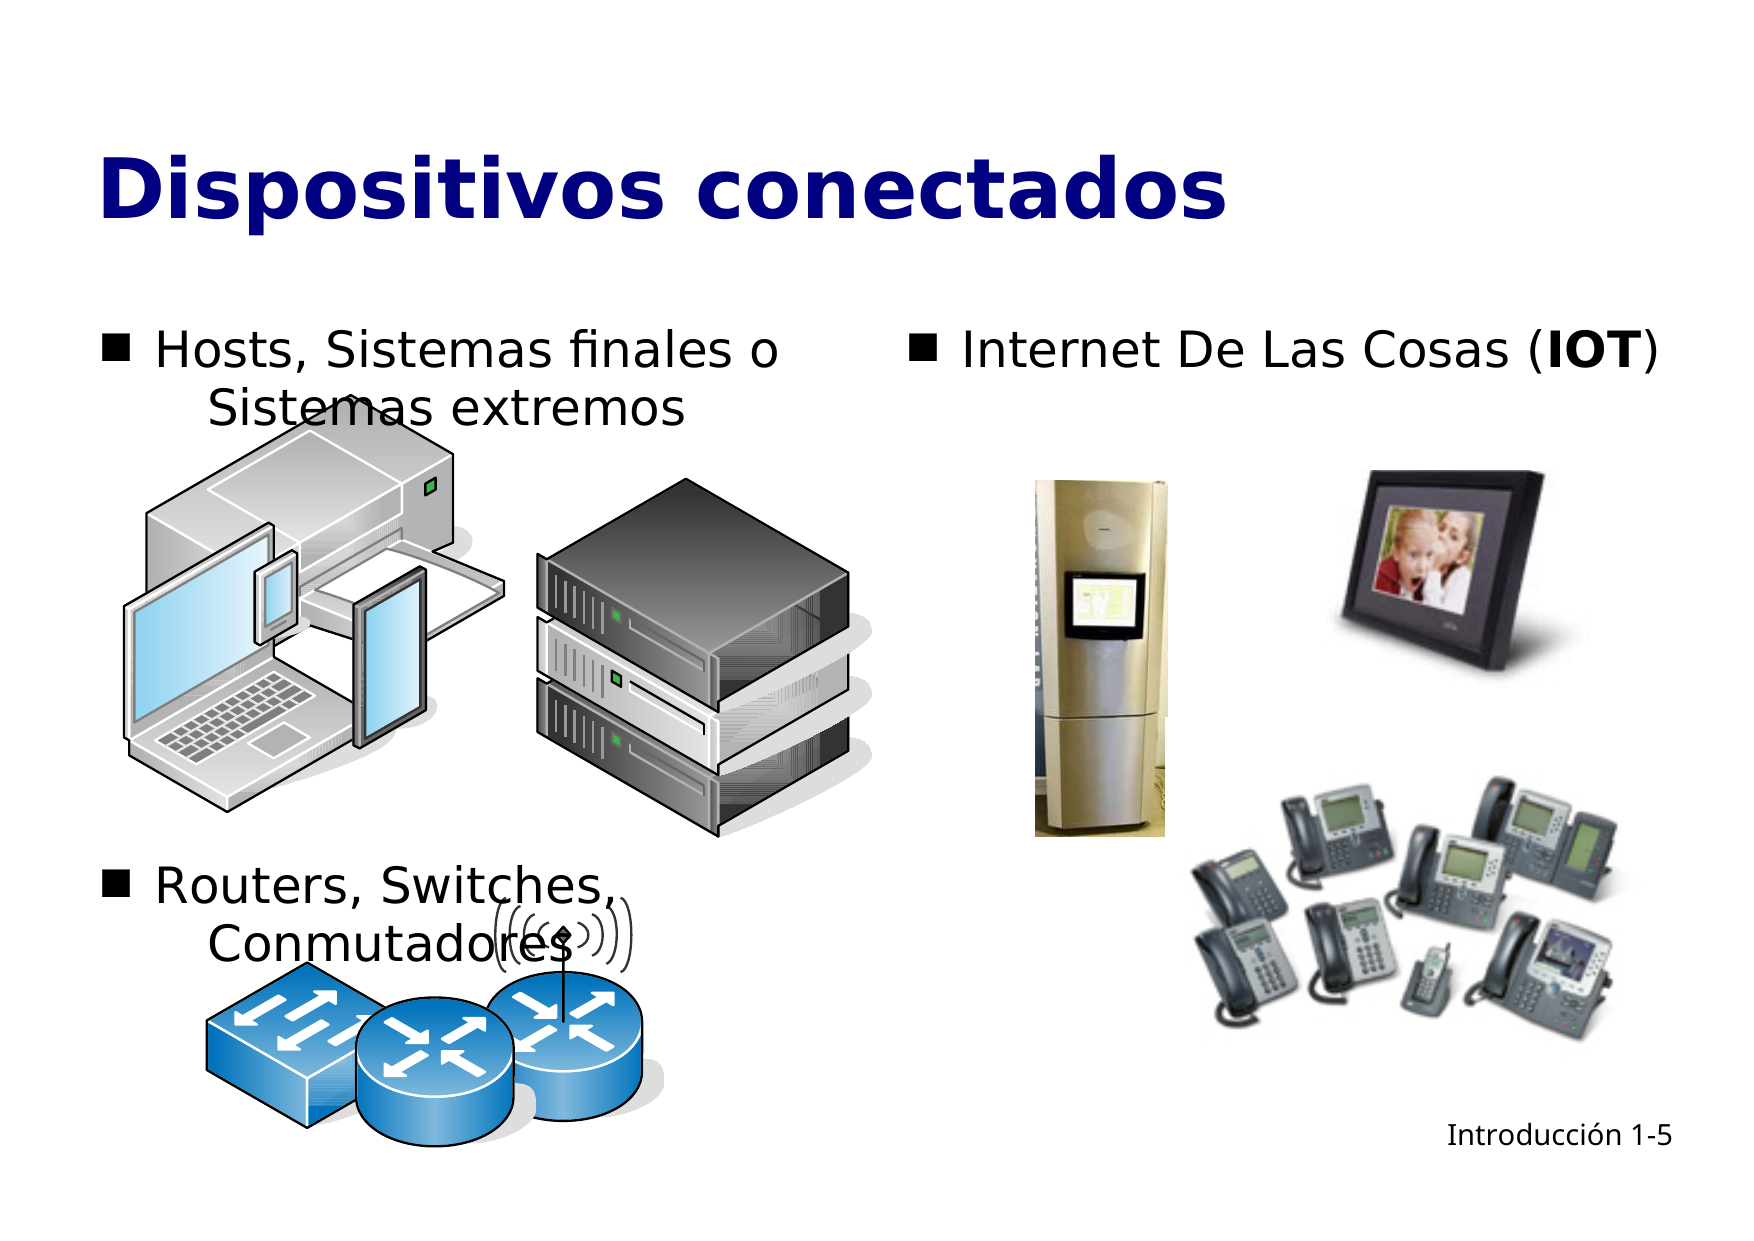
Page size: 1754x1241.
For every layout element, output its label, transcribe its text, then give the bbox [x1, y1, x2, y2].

text_box [355, 569, 424, 746]
text_box [399, 697, 437, 728]
chart [1035, 480, 1168, 837]
text_box [126, 525, 352, 810]
text_box [279, 617, 310, 637]
text_box [275, 730, 396, 787]
list Hosts, Sistemas finales o Sistemas extremos Routers, Switches, Conmutadores [96, 320, 865, 974]
text_box [539, 676, 872, 833]
text_box [256, 553, 295, 643]
picture [1165, 717, 1644, 1101]
text_box [472, 974, 640, 1143]
text_box [603, 1058, 664, 1117]
picture [1326, 470, 1590, 688]
title Dispositivos conectados [96, 82, 1672, 298]
text_box [318, 1103, 358, 1124]
list Internet De Las Cosas (IOT) [903, 320, 1672, 972]
text_box [209, 965, 381, 1126]
text_box [539, 613, 872, 772]
text_box [539, 481, 847, 709]
text_box [358, 999, 512, 1145]
text_box [720, 737, 872, 837]
